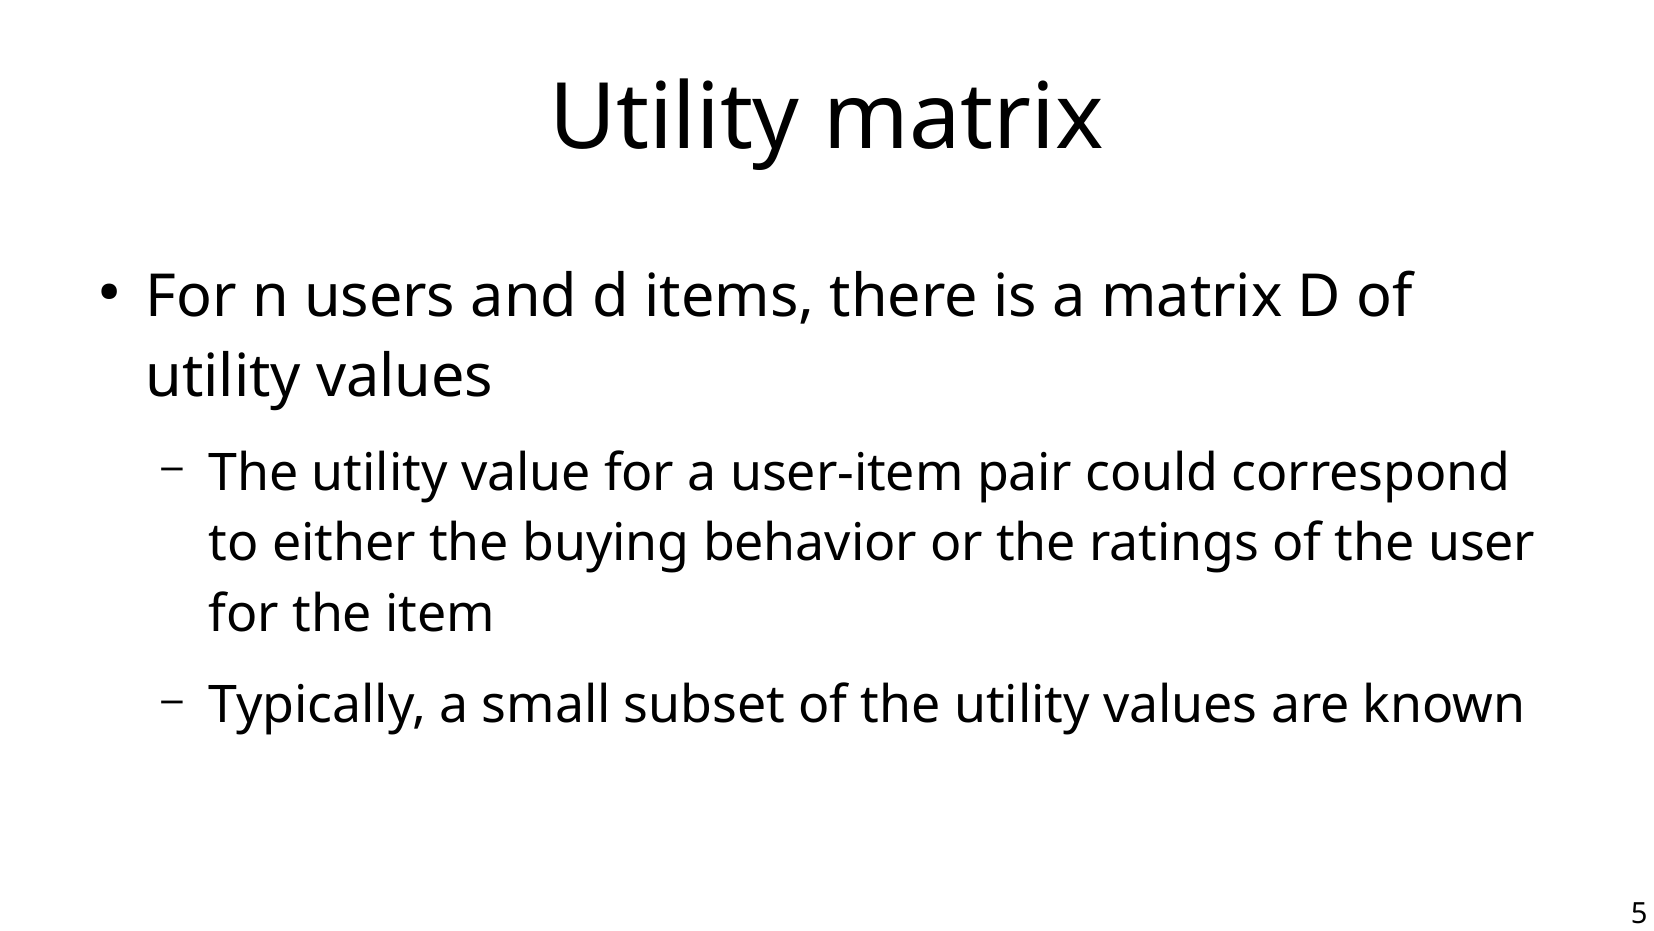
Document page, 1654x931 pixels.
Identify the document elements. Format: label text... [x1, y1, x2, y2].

title Utility matrix [82, 1, 1571, 226]
list For n users and d items, there is a matrix D of utility values The utility value for a user-item pair could correspond to either the buying behavior or the ratings of the user for the item Typically, a small subset of the utility values are known [82, 253, 1571, 793]
